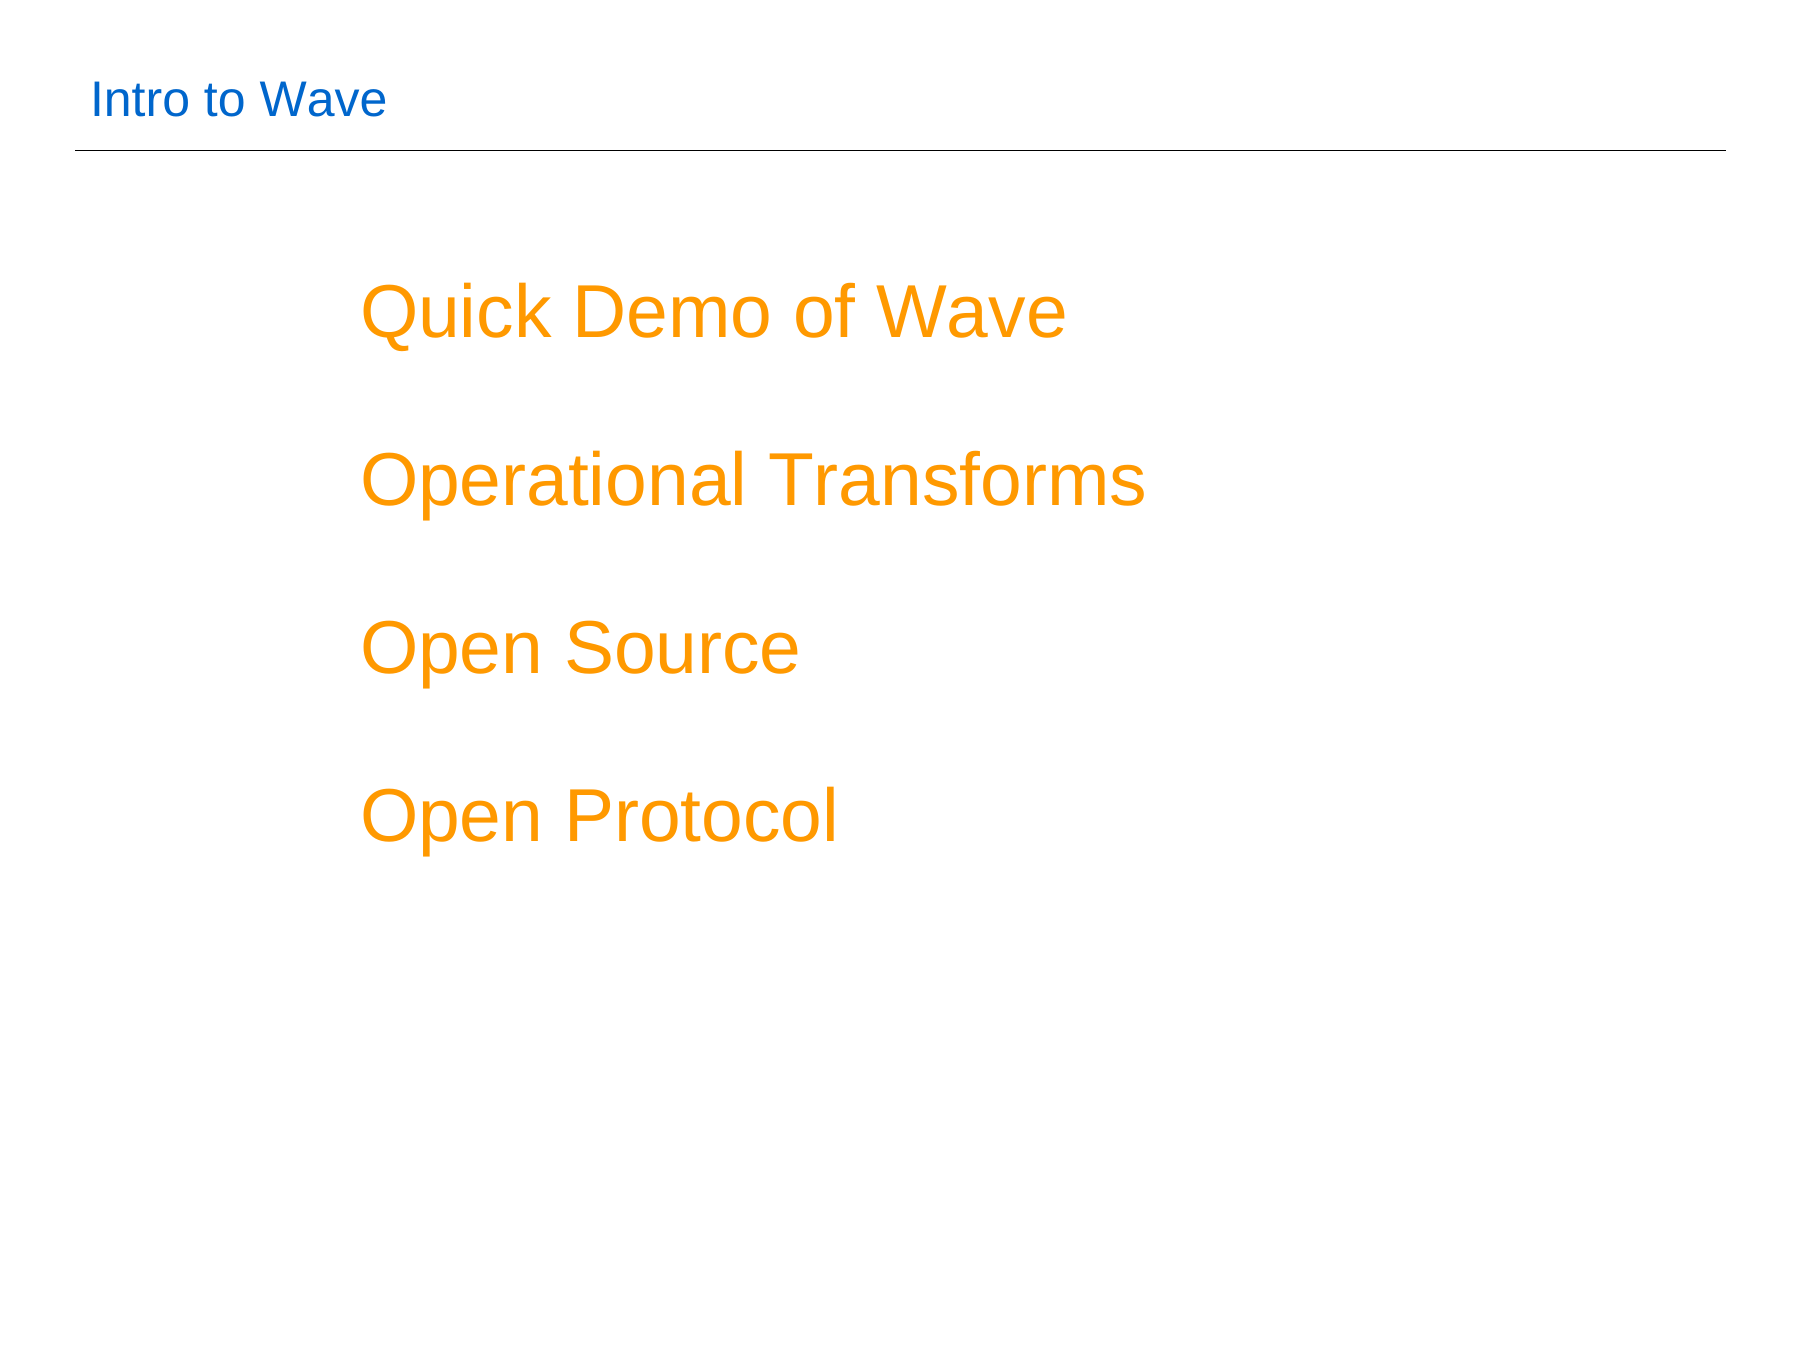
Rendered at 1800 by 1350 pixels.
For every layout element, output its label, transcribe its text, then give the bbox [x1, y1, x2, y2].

title Intro to Wave [90, 53, 1710, 149]
subtitle Quick Demo of Wave Operational Transforms Open Source Open Protocol [360, 269, 1710, 1161]
